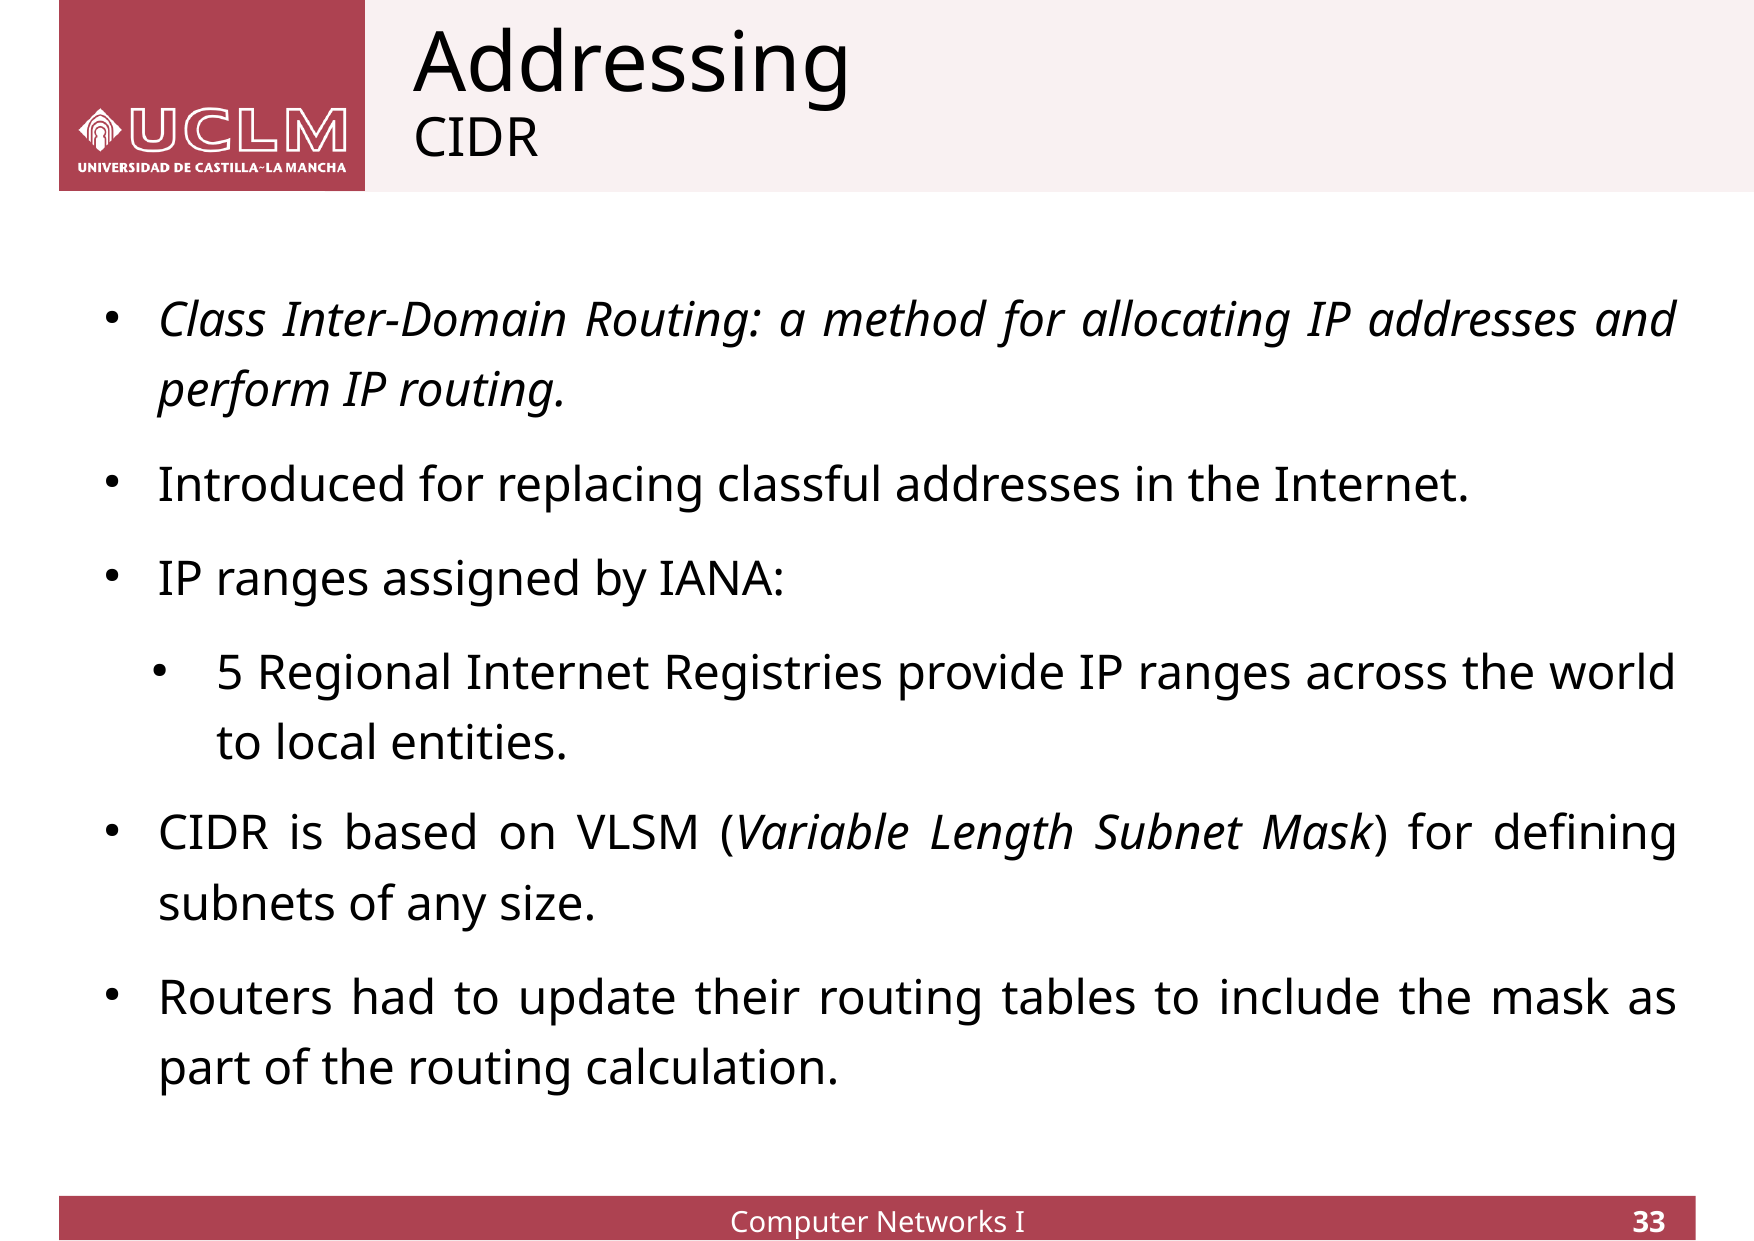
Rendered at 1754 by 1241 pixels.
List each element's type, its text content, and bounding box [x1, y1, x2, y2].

picture [59, 0, 365, 191]
list Class Inter-Domain Routing: a method for allocating IP addresses and perform IP routing. Introduced for replacing classful addresses in the Internet. IP ranges assigned by IANA: 5 Regional Internet Registries provide IP ranges across the world to local entities. CIDR is based on VLSM (Variable Length Subnet Mask) for defining subnets of any size. Routers had to update their routing tables to include the mask as part of the routing calculation. [99, 280, 1679, 1100]
title Addressing CIDR [413, 0, 1667, 198]
